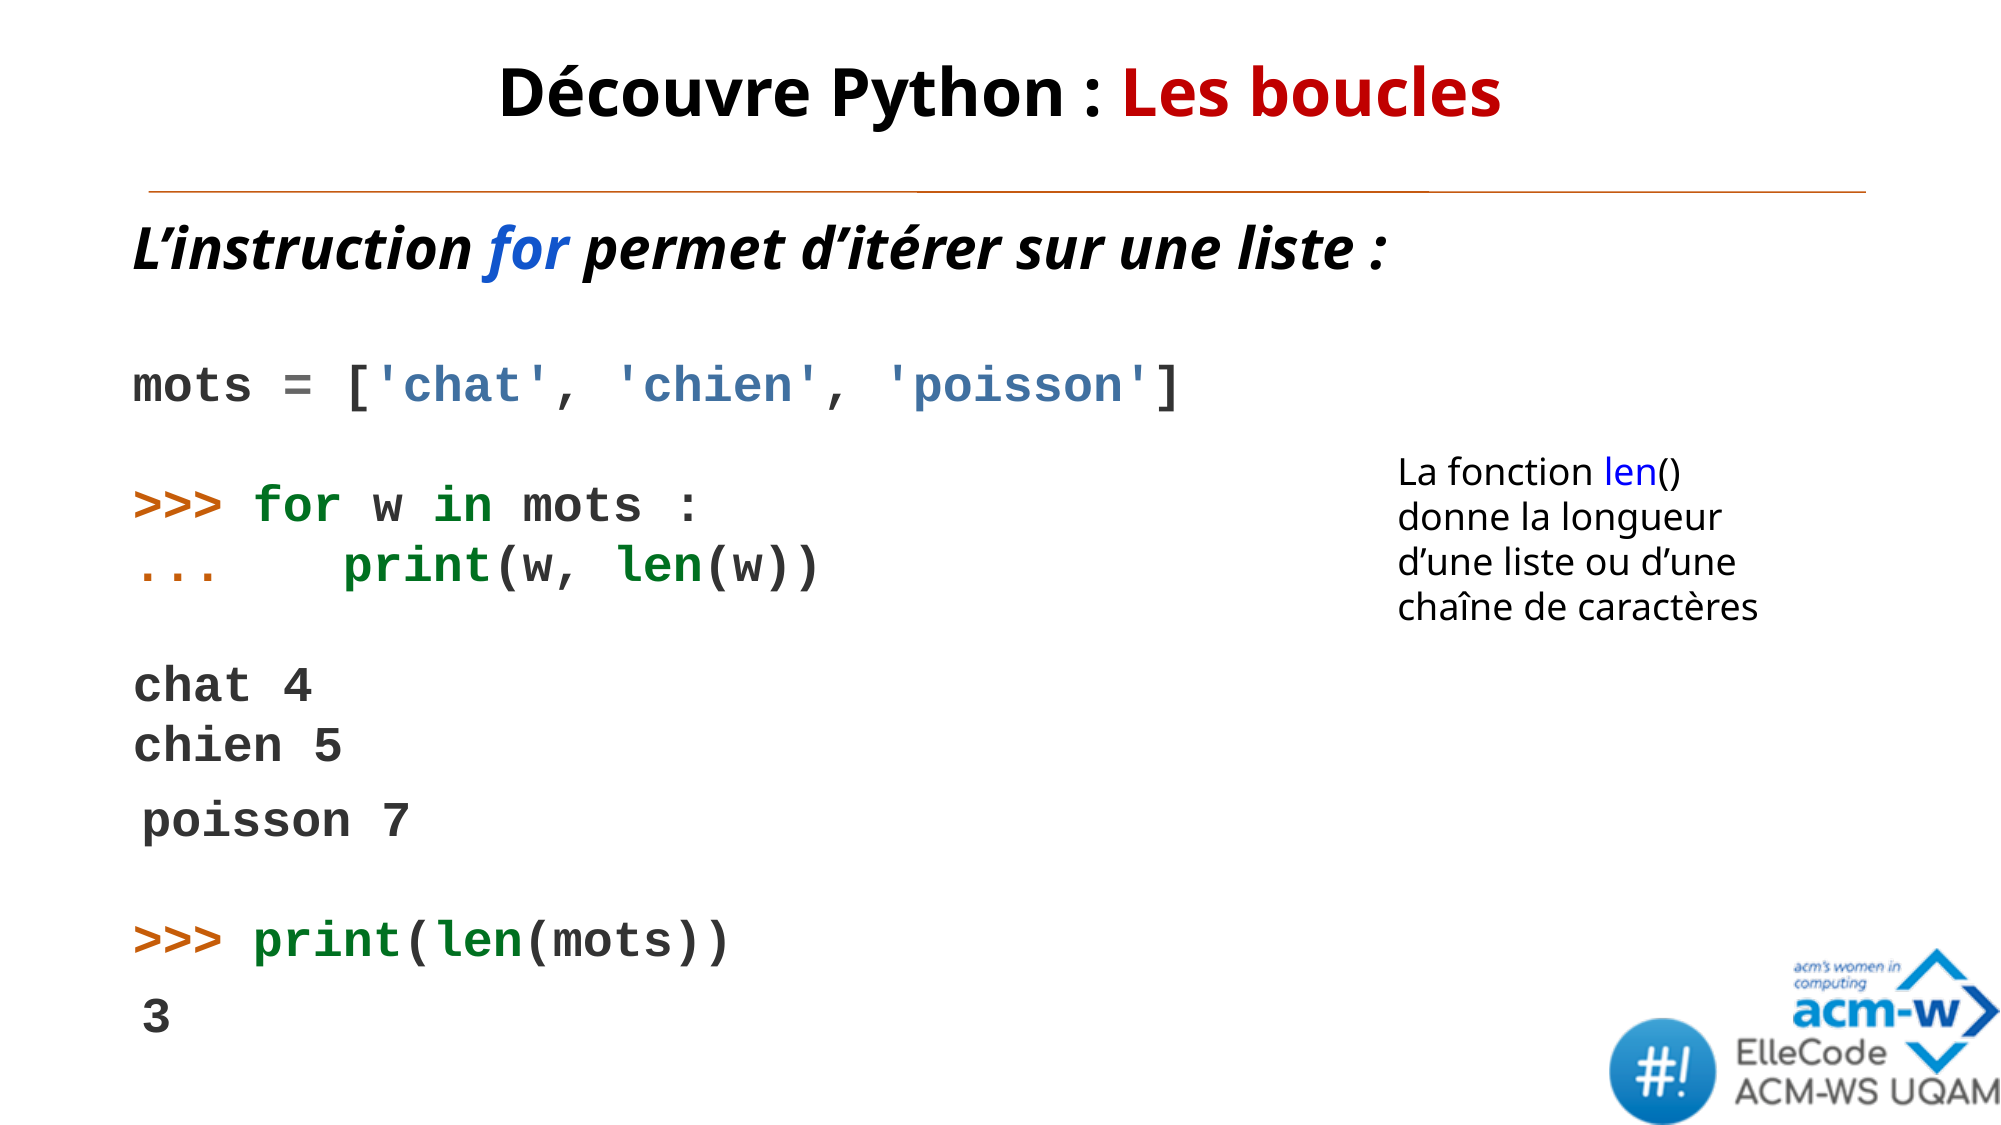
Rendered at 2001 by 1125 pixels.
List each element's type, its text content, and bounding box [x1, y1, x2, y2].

picture [1609, 948, 2000, 1125]
text_box La fonction len() donne la longueur d’une liste ou d’une chaîne de caractères [1382, 432, 1798, 884]
text_box L’instruction for permet d’itérer sur une liste : mots = ['chat', 'chien', 'poisson'] >>> for w in mots : ... print(w, len(w)) chat 4 chien 5 poisson 7 >>> print(len(mots)) 3 [117, 204, 1722, 969]
text_box Découvre Python : Les boucles [0, 0, 2000, 204]
